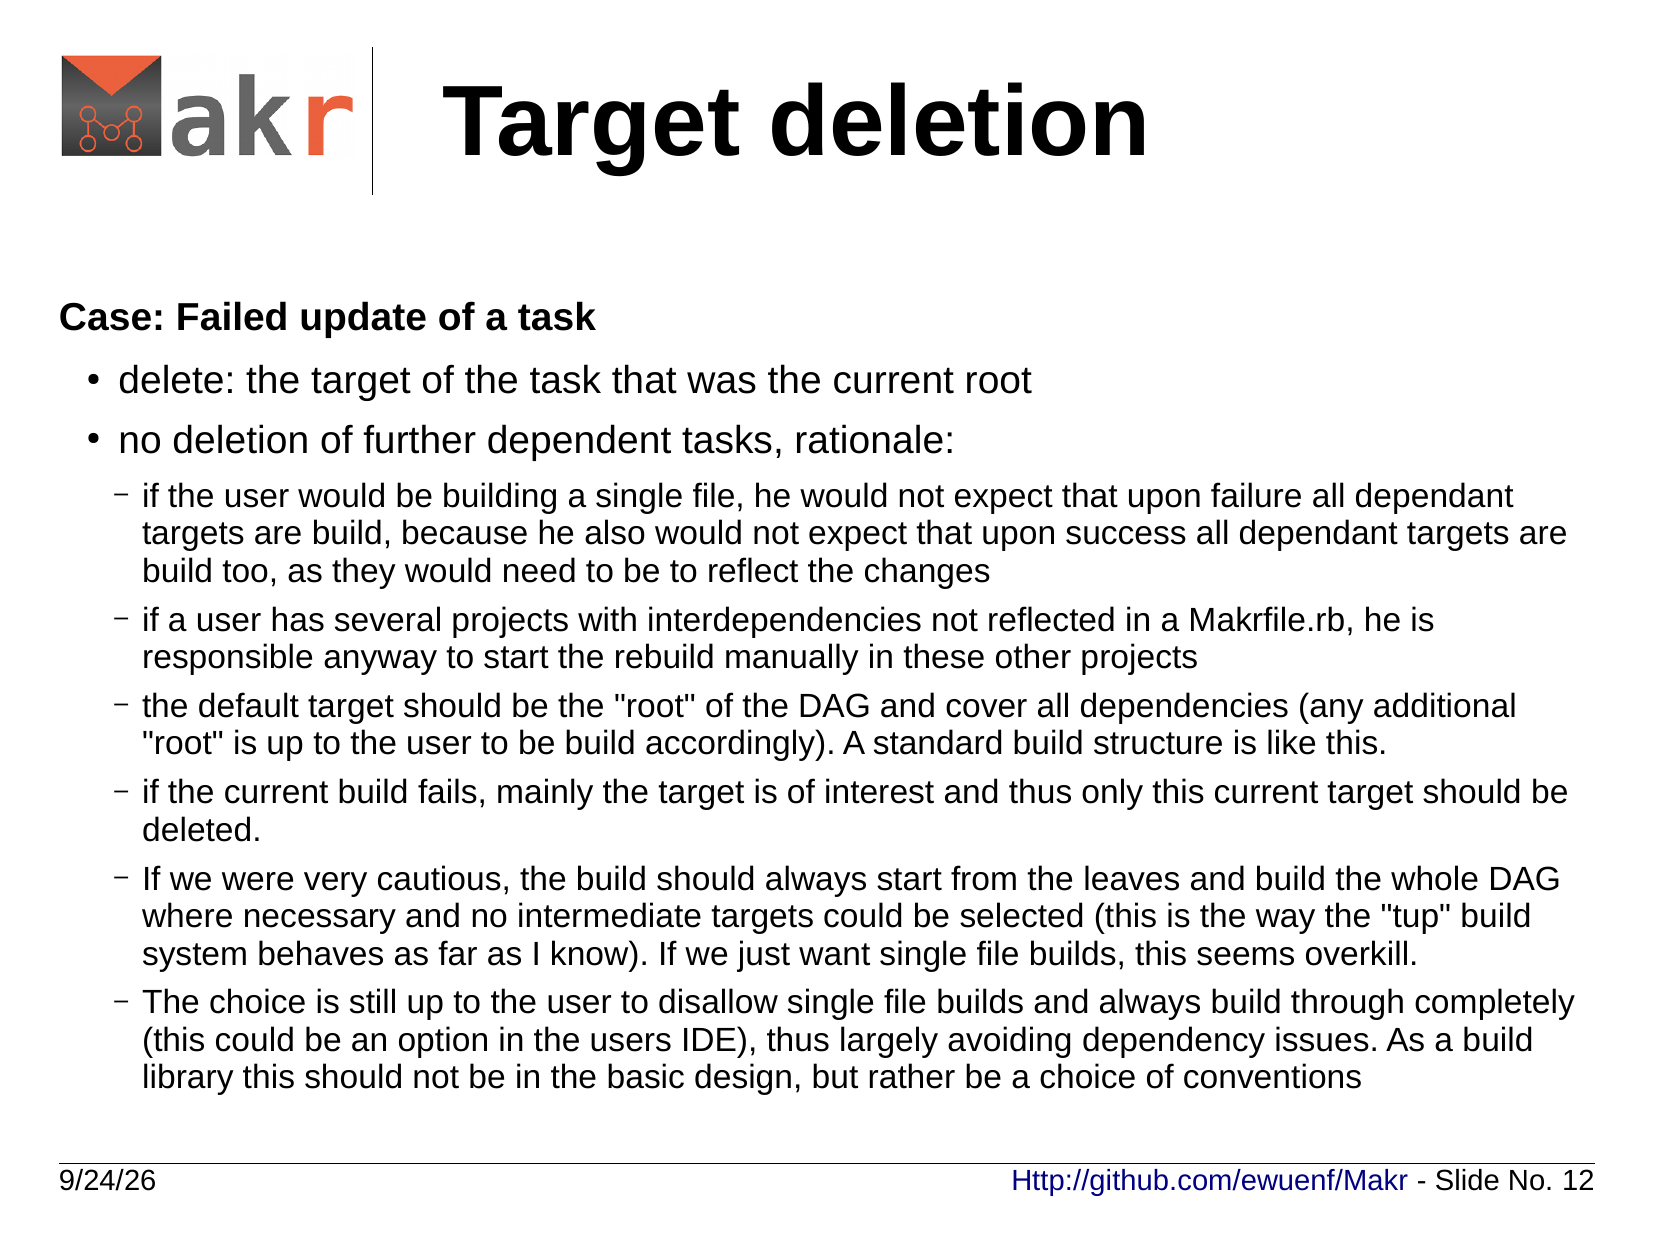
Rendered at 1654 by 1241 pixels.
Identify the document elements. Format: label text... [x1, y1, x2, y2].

picture [59, 53, 355, 158]
title Target deletion [442, 65, 1607, 177]
list Case: Failed update of a task delete: the target of the task that was the current root no deletion of further dependent tasks, rationale: if the user would be building a single file, he would not expect that upon failure all dependant targets are build, because he also would not expect that upon success all dependant targets are build too, as they would need to be to reflect the changes if a user has several projects with interdependencies not reflected in a Makrfile.rb, he is responsible anyway to start the rebuild manually in these other projects the default target should be the "root" of the DAG and cover all dependencies (any additional "root" is up to the user to be build accordingly). A standard build structure is like this. if the current build fails, mainly the target is of interest and thus only this current target should be deleted. If we were very cautious, the build should always start from the leaves and build the whole DAG where necessary and no intermediate targets could be selected (this is the way the "tup" build system behaves as far as I know). If we just want single file builds, this seems overkill. The choice is still up to the user to disallow single file builds and always build through completely (this could be an option in the users IDE), thus largely avoiding dependency issues. As a build library this should not be in the basic design, but rather be a choice of conventions [59, 295, 1595, 1114]
